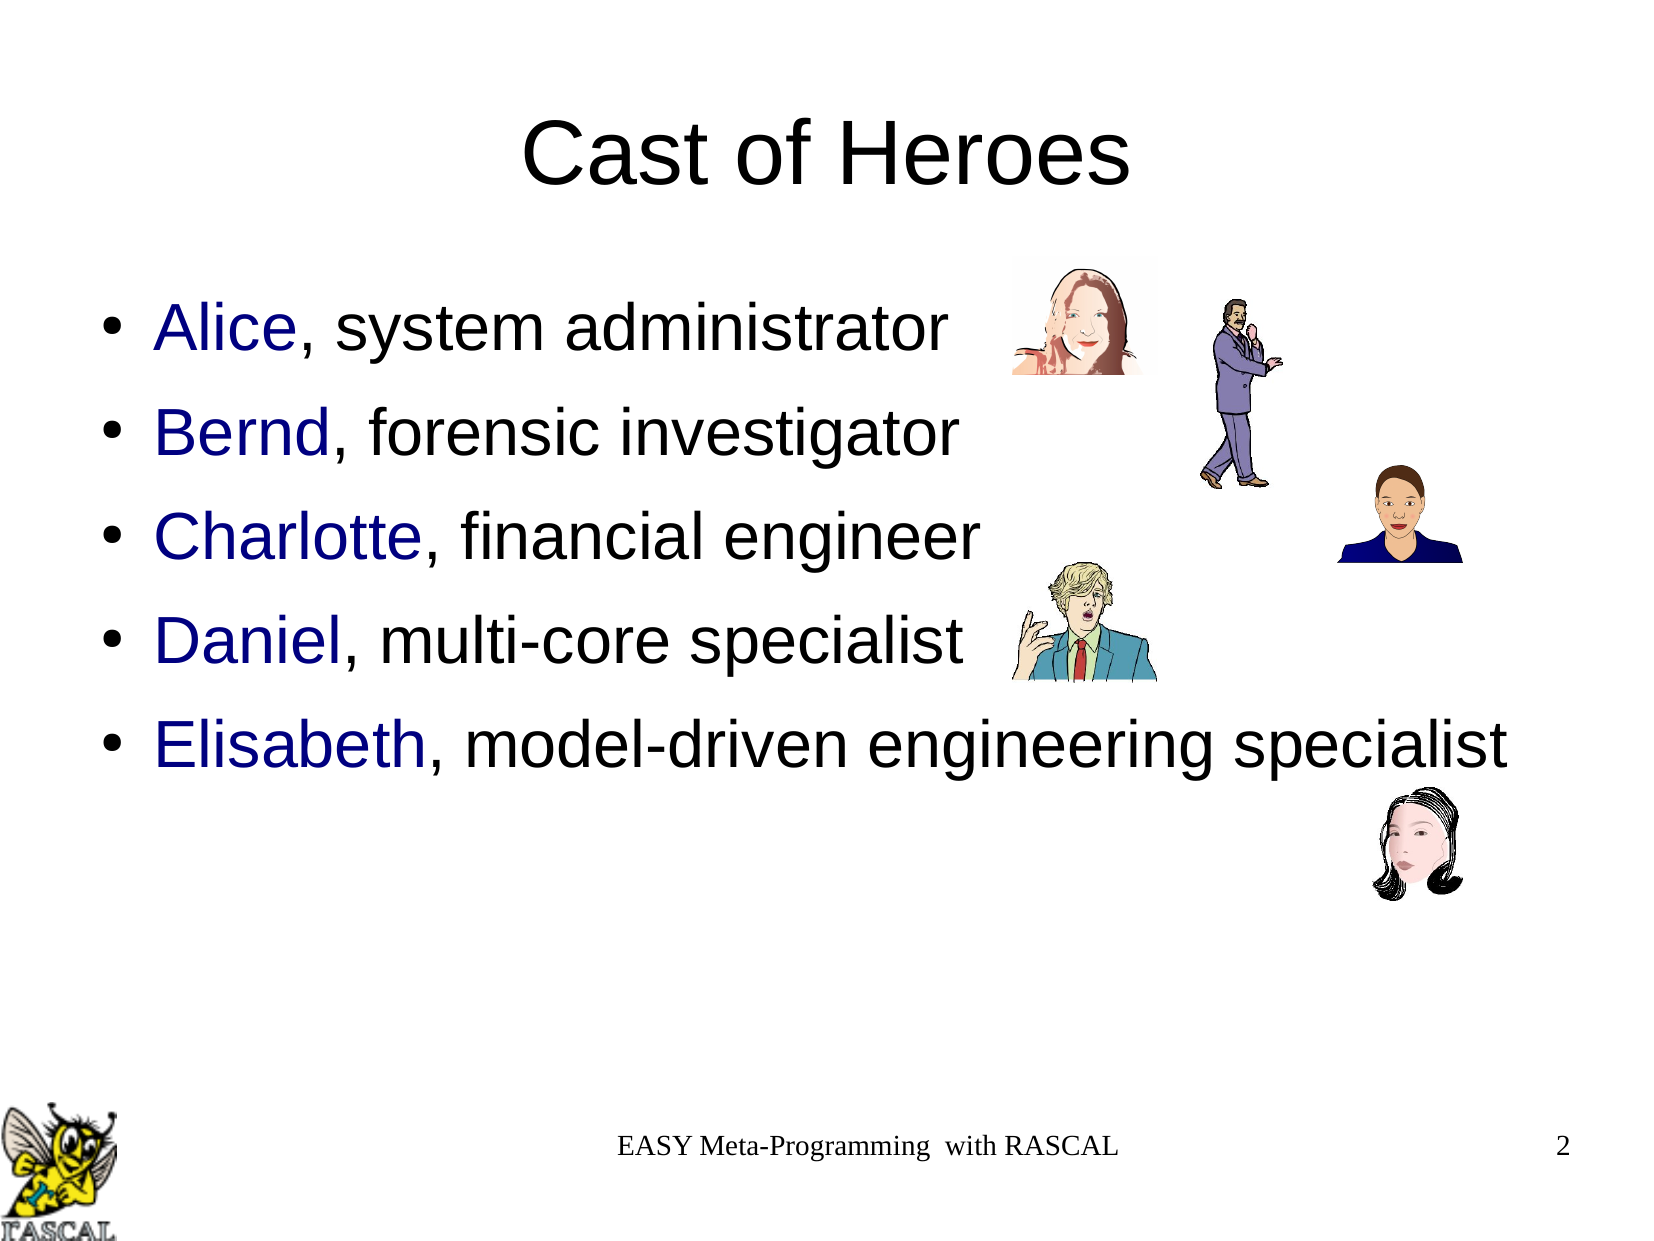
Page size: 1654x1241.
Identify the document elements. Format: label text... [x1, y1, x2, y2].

picture [1012, 256, 1158, 376]
picture [1337, 465, 1463, 563]
picture [1200, 299, 1283, 489]
picture [1372, 787, 1463, 901]
picture [0, 1102, 117, 1241]
picture [1012, 562, 1157, 683]
list Alice, system administrator Bernd, forensic investigator Charlotte, financial engineer Daniel, multi-core specialist Elisabeth, model-driven engineering specialist [82, 290, 1571, 1109]
title Cast of Heroes [82, 49, 1571, 257]
